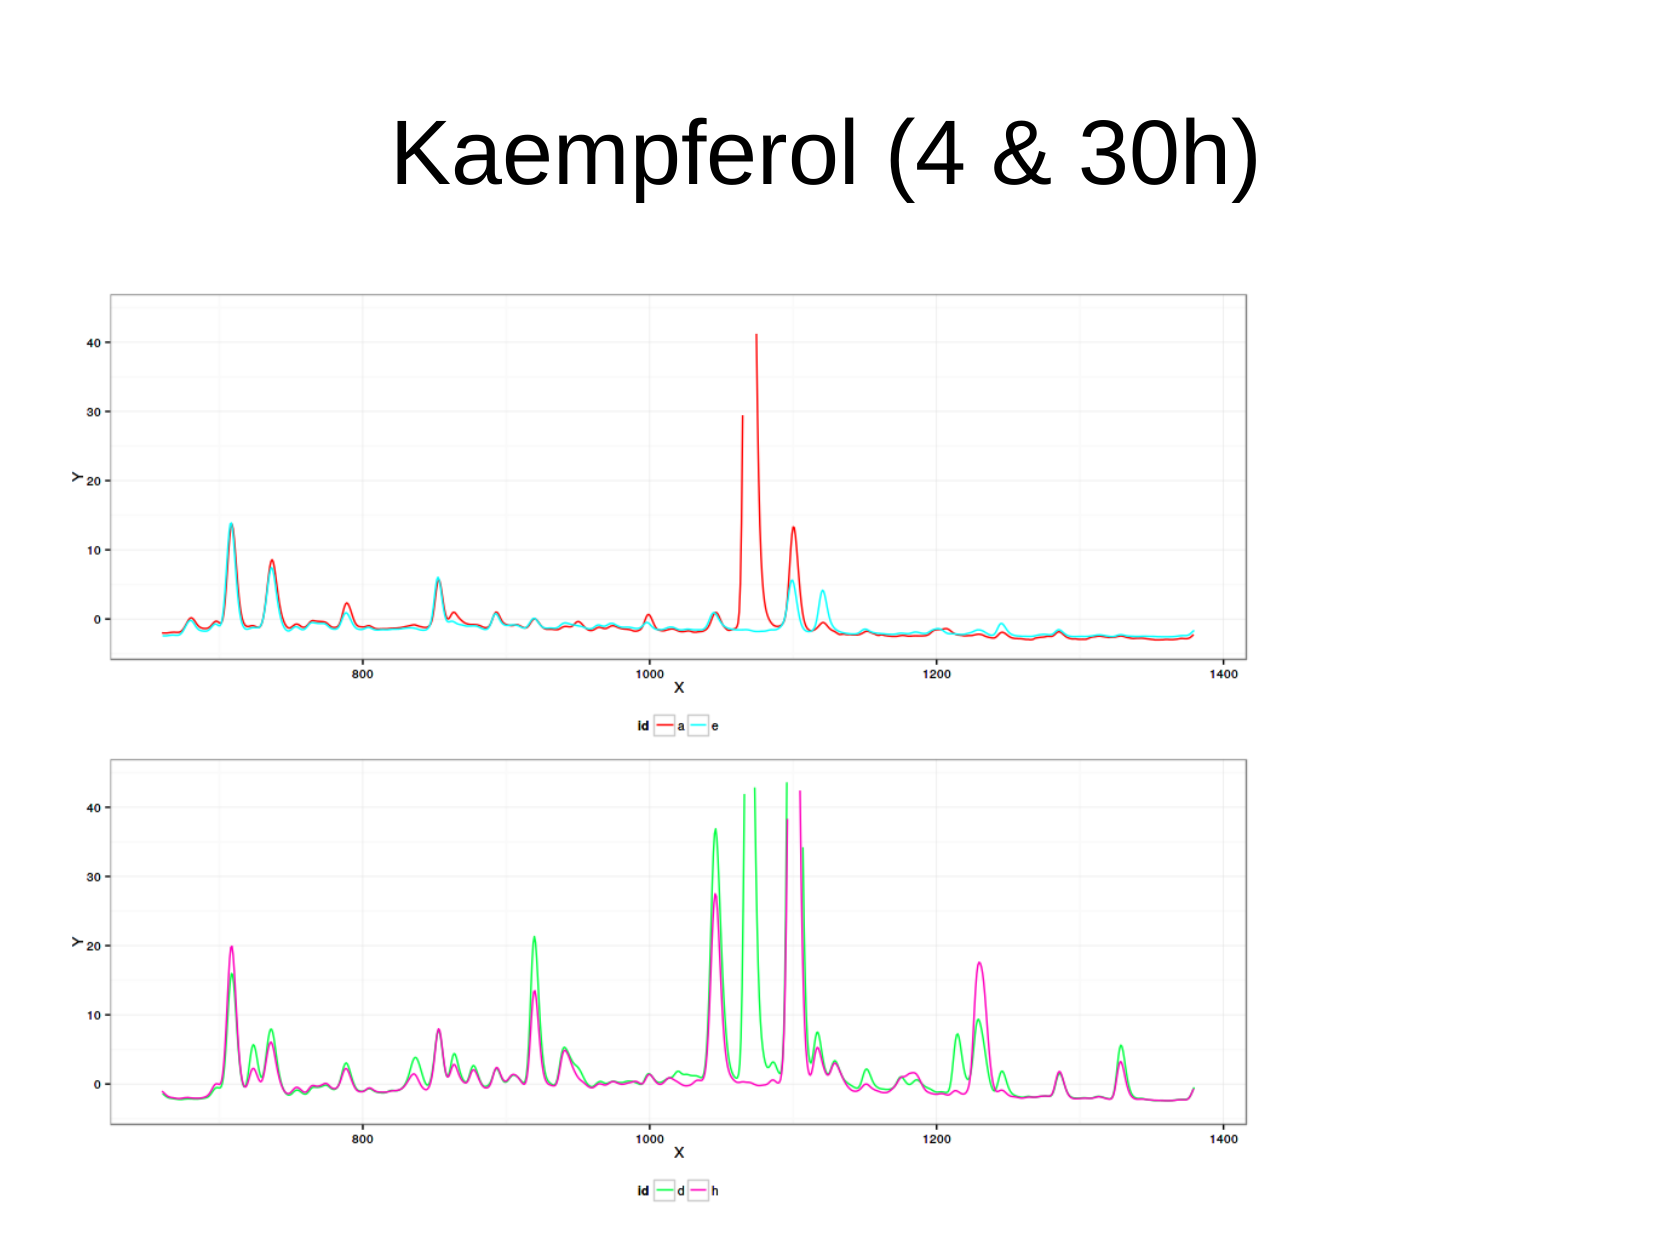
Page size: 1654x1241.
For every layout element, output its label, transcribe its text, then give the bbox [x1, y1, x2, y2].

picture [59, 277, 1264, 1227]
title Kaempferol (4 & 30h) [82, 49, 1571, 257]
